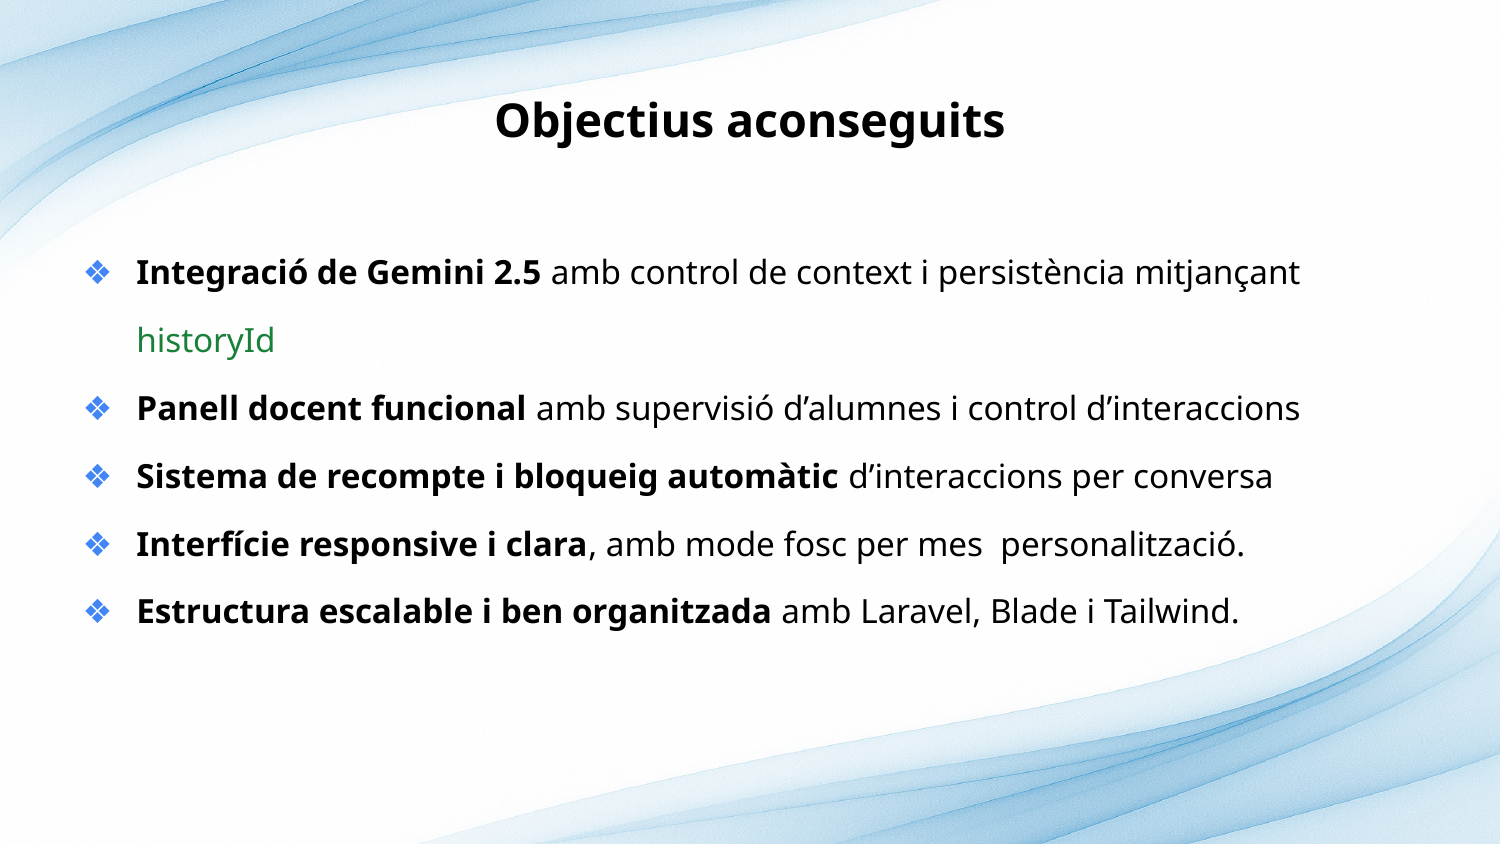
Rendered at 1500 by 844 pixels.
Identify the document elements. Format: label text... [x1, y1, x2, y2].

picture [0, 0, 1500, 844]
title Objectius aconseguits [51, 72, 1449, 167]
list Integració de Gemini 2.5 amb control de context i persistència mitjançant historyId Panell docent funcional amb supervisió d’alumnes i control d’interaccions Sistema de recompte i bloqueig automàtic d’interaccions per conversa Interfície responsive i clara, amb mode fosc per mes personalització. Estructura escalable i ben organitzada amb Laravel, Blade i Tailwind. [46, 191, 1445, 753]
